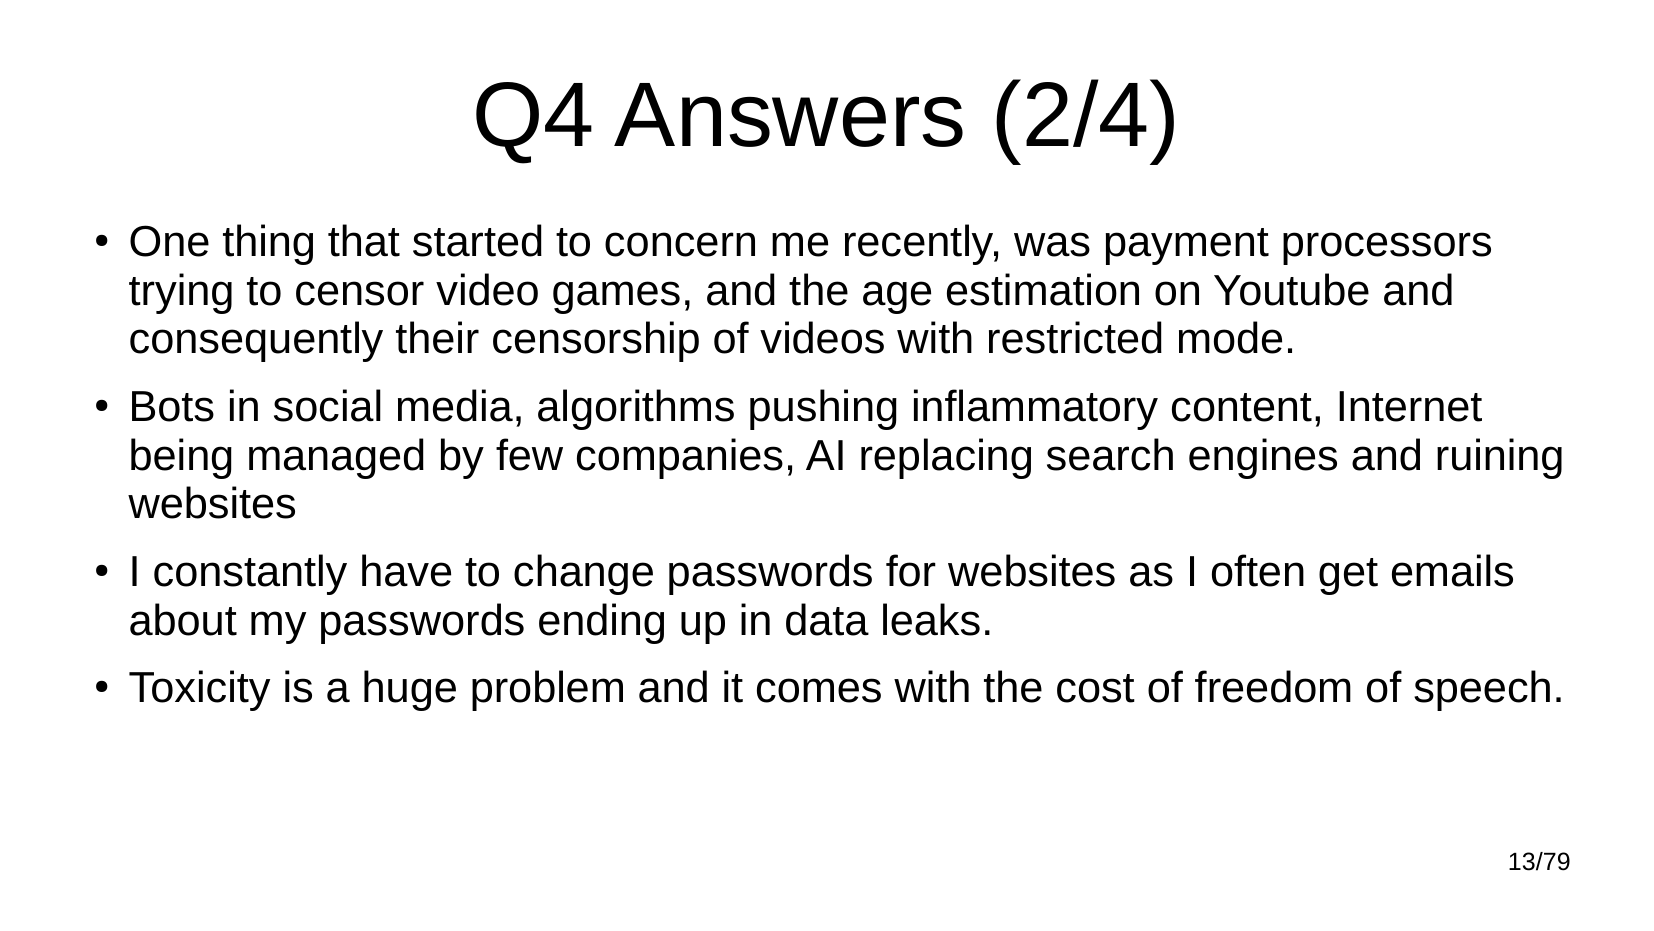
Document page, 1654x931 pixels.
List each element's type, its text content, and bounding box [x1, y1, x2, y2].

title Q4 Answers (2/4) [82, 37, 1571, 193]
list One thing that started to concern me recently, was payment processors trying to censor video games, and the age estimation on Youtube and consequently their censorship of videos with restricted mode. Bots in social media, algorithms pushing inflammatory content, Internet being managed by few companies, AI replacing search engines and ruining websites I constantly have to change passwords for websites as I often get emails about my passwords ending up in data leaks. Toxicity is a huge problem and it comes with the cost of freedom of speech. [82, 217, 1571, 758]
